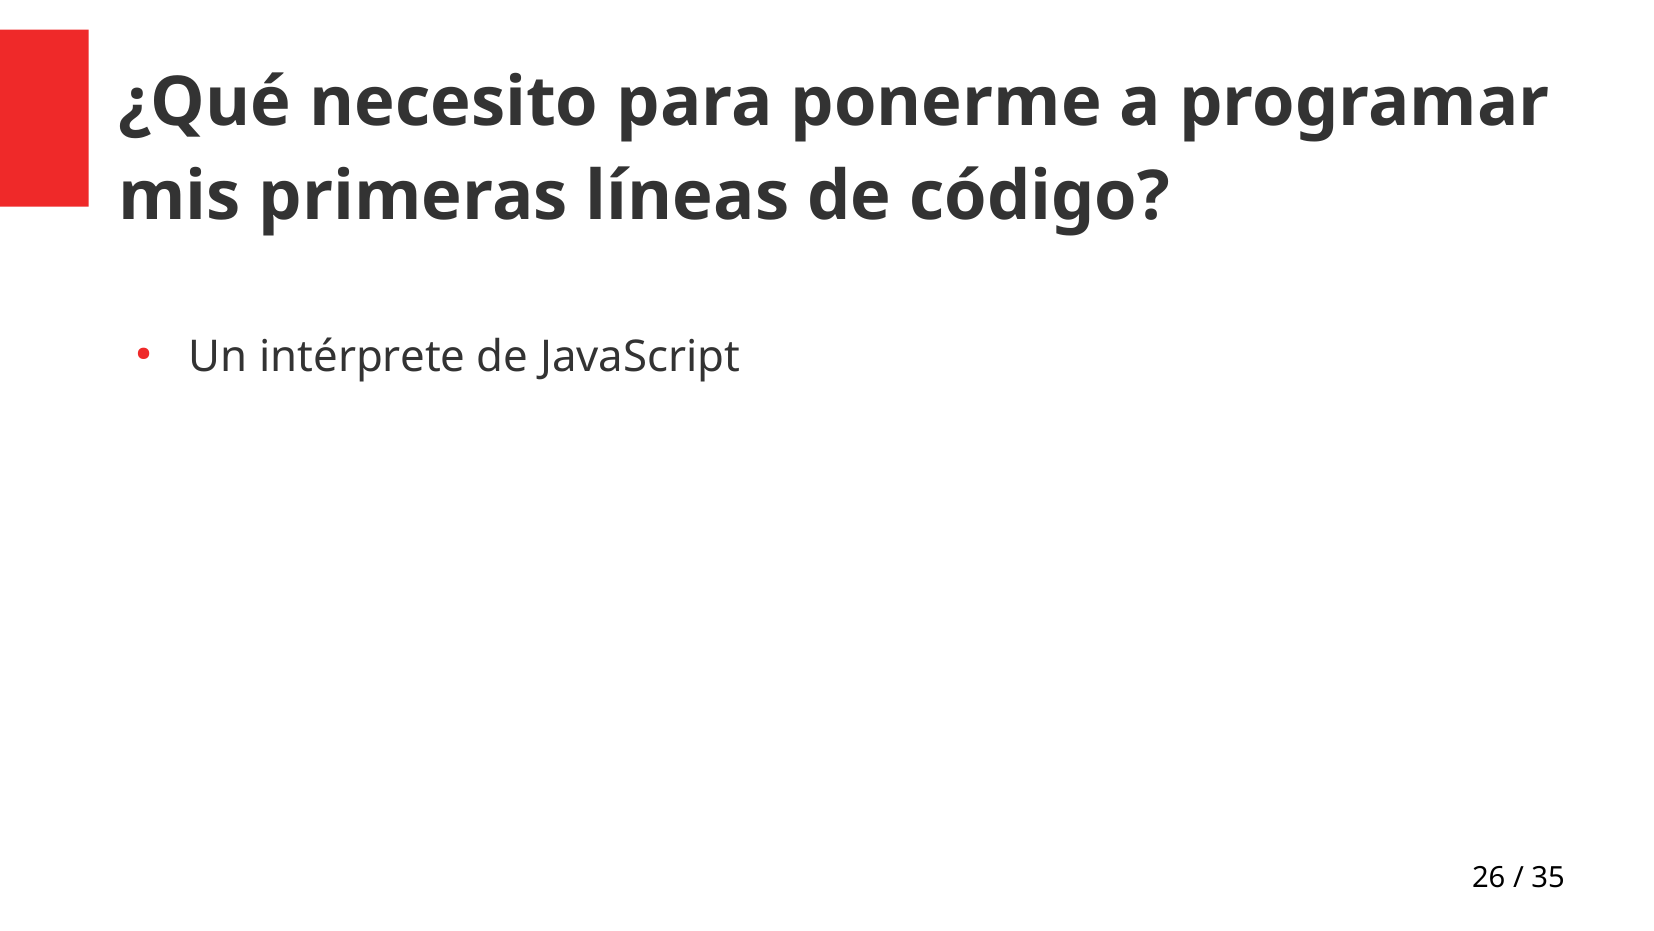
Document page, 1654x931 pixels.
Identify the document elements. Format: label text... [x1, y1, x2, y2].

list Un intérprete de JavaScript [118, 324, 1595, 798]
title ¿Qué necesito para ponerme a programar mis primeras líneas de código? [118, 25, 1595, 266]
